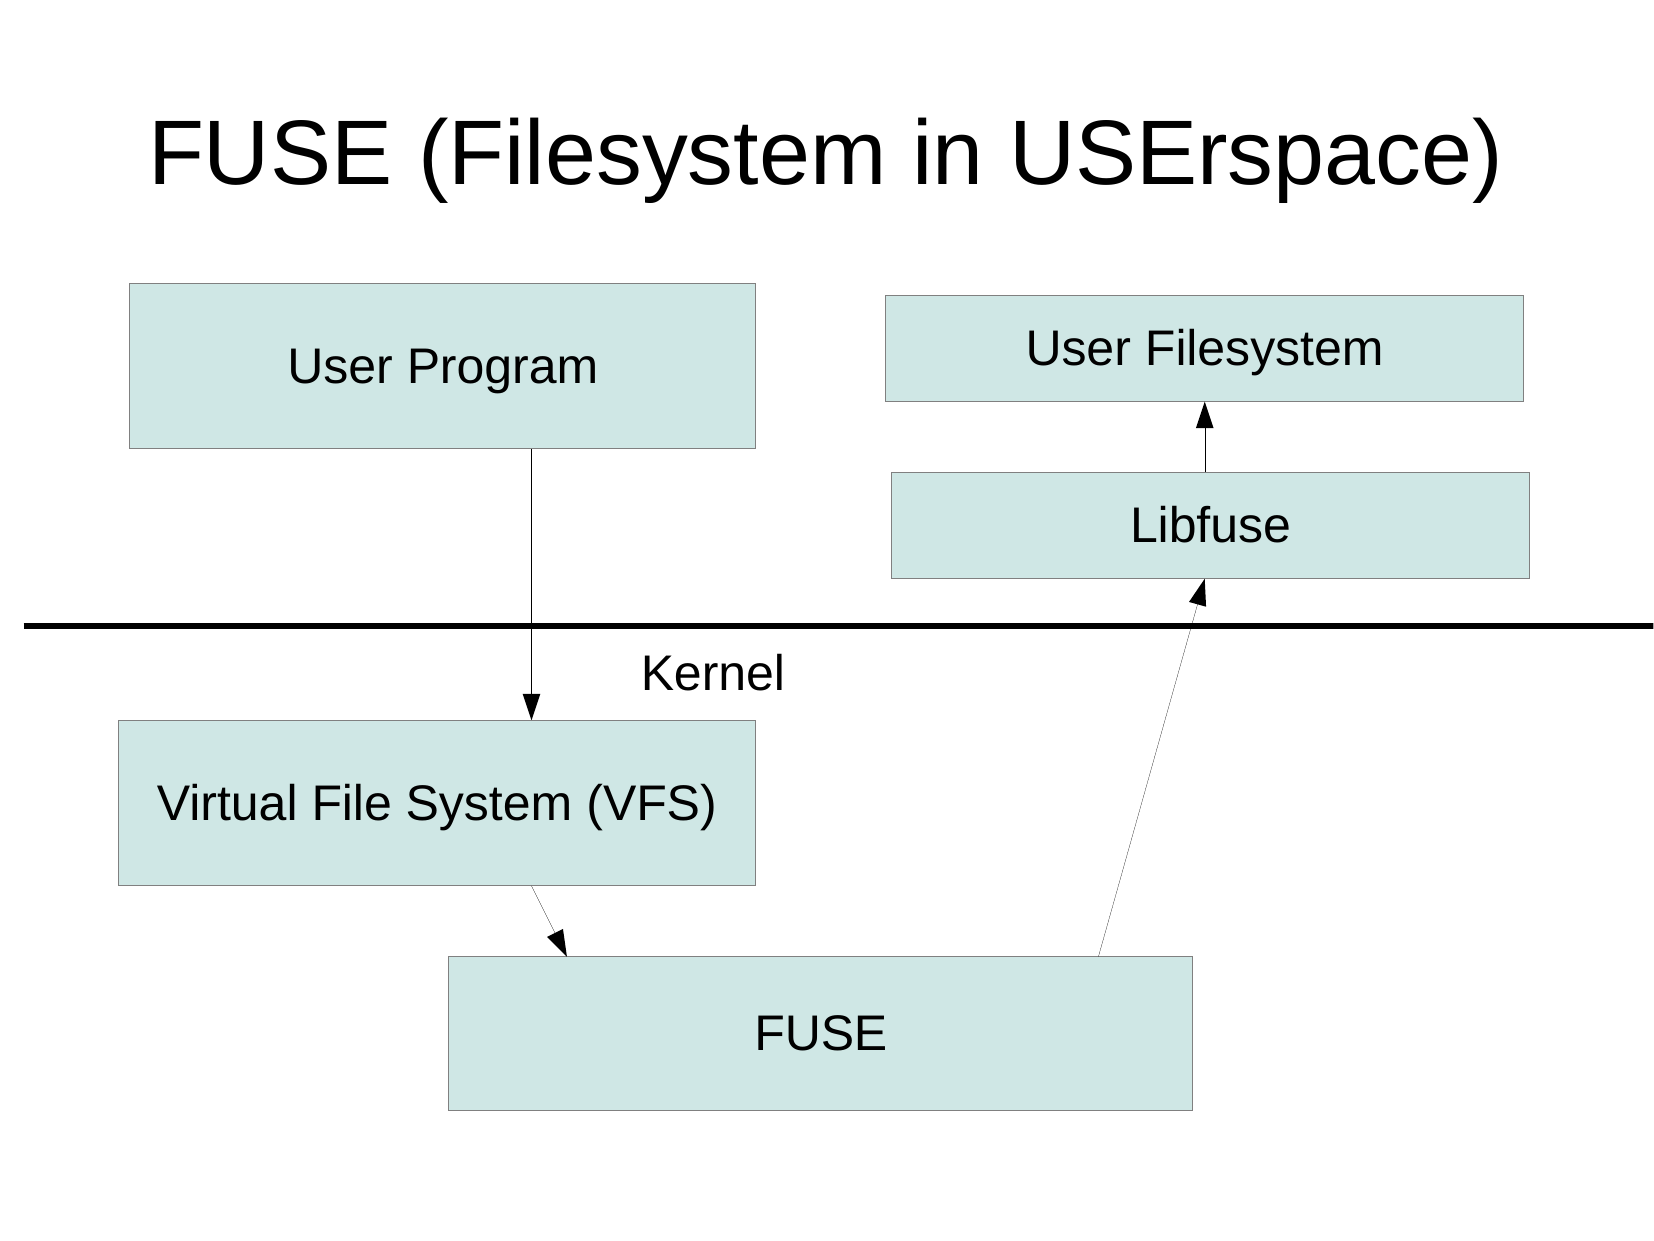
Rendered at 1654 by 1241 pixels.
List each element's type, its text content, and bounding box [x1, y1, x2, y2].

text_box Virtual File System (VFS) [118, 720, 756, 886]
text_box User Filesystem [885, 295, 1524, 402]
text_box FUSE [448, 956, 1193, 1111]
text_box User Program [129, 283, 756, 449]
title FUSE (Filesystem in USErspace) [82, 49, 1571, 257]
text_box Kernel [625, 638, 800, 709]
text_box Libfuse [891, 472, 1530, 579]
